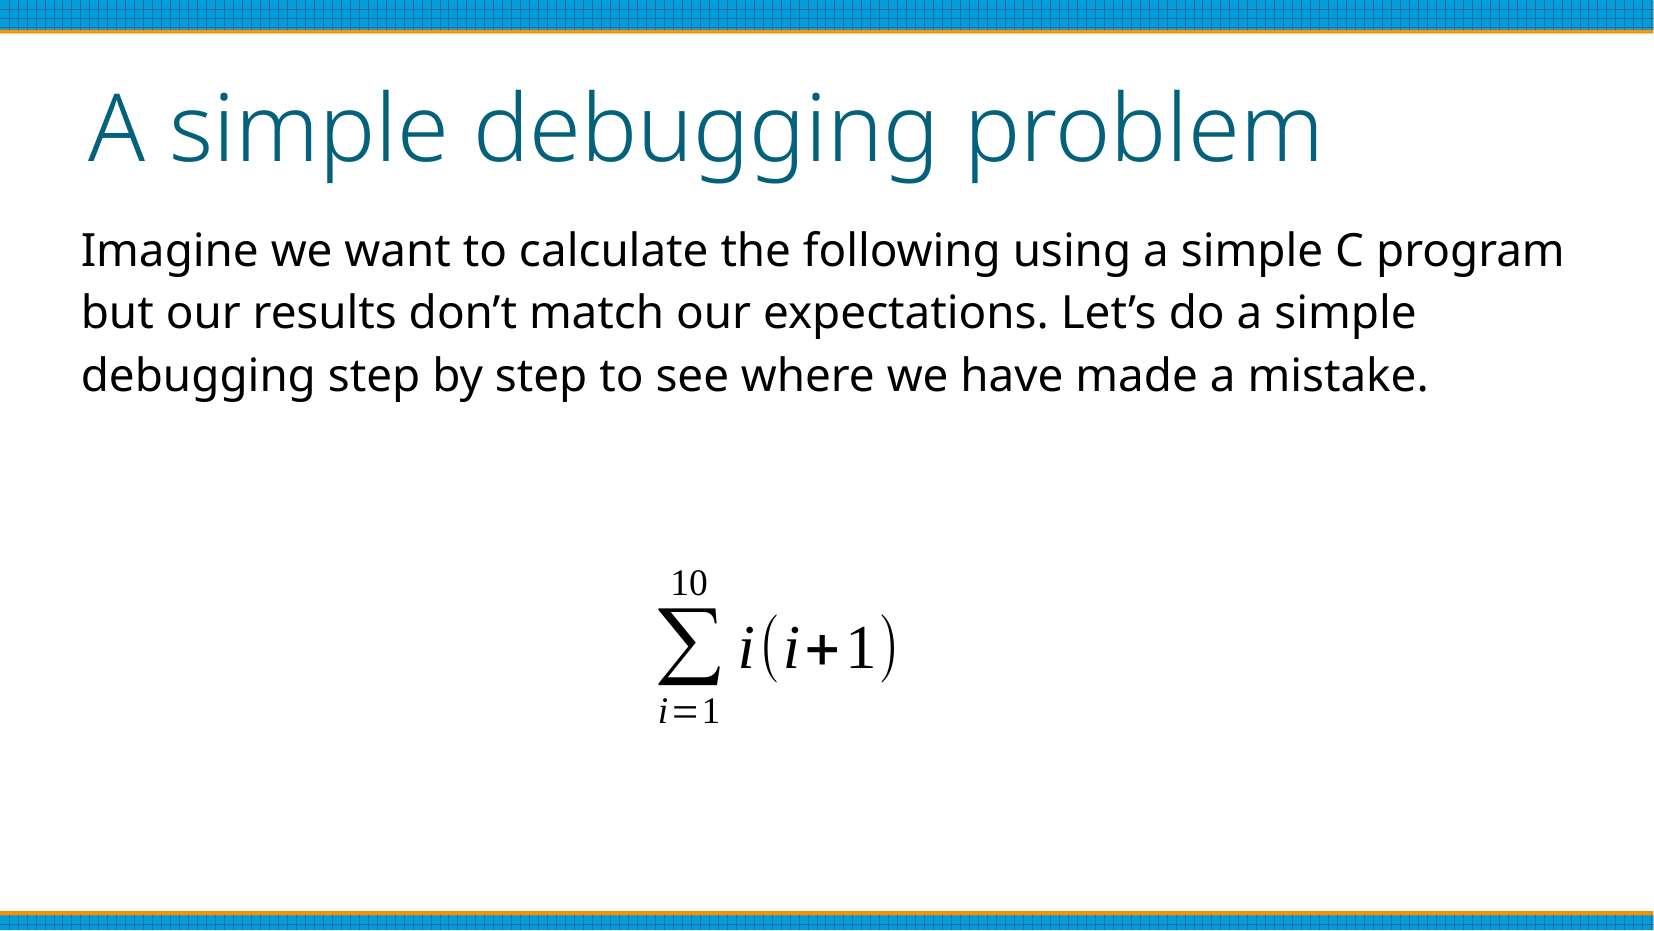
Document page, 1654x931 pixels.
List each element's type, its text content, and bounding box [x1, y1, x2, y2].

title A simple debugging problem [88, 44, 1565, 207]
chart [653, 562, 901, 732]
text_box Imagine we want to calculate the following using a simple C program but our results don’t match our expectations. Let’s do a simple debugging step by step to see where we have made a mistake. [75, 211, 1576, 466]
